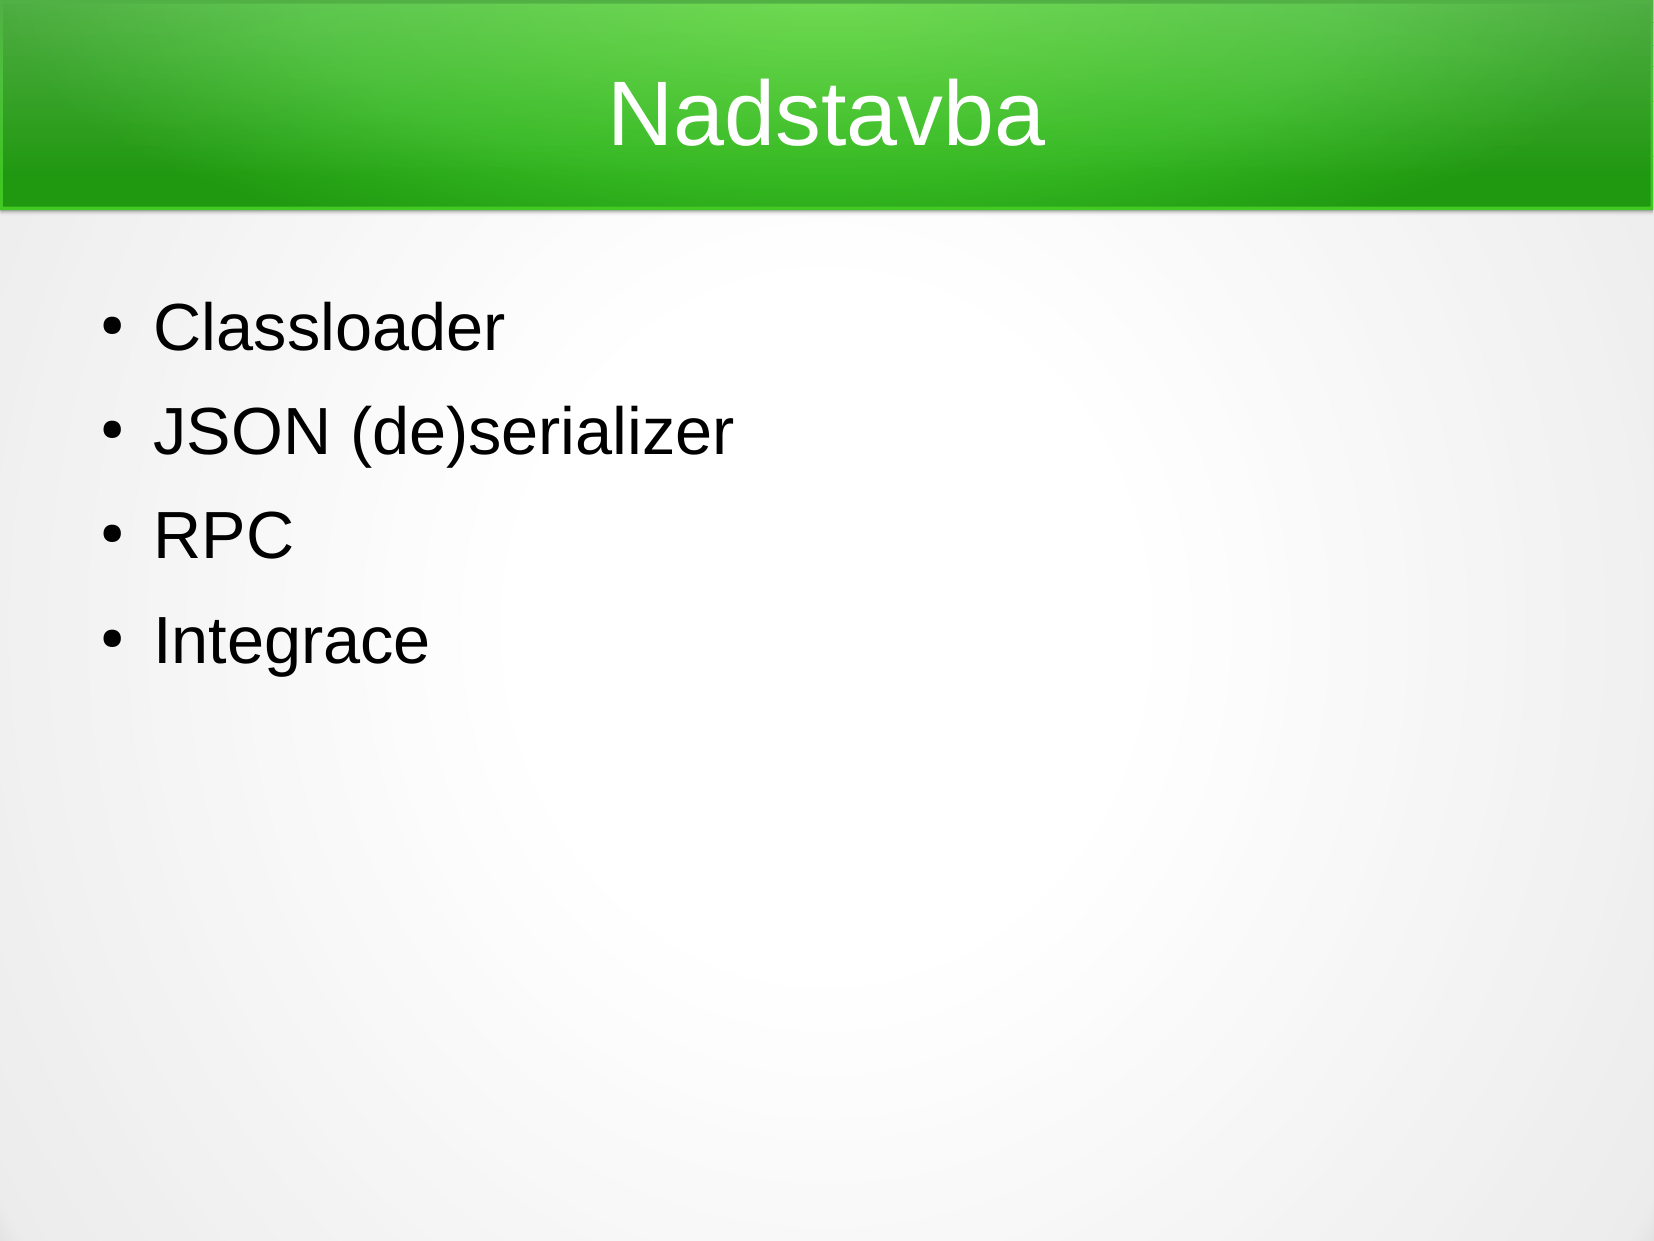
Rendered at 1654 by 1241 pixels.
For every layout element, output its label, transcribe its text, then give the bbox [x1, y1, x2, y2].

title Nadstavba [82, 49, 1571, 179]
list Classloader JSON (de)serializer RPC Integrace [82, 290, 1538, 1010]
